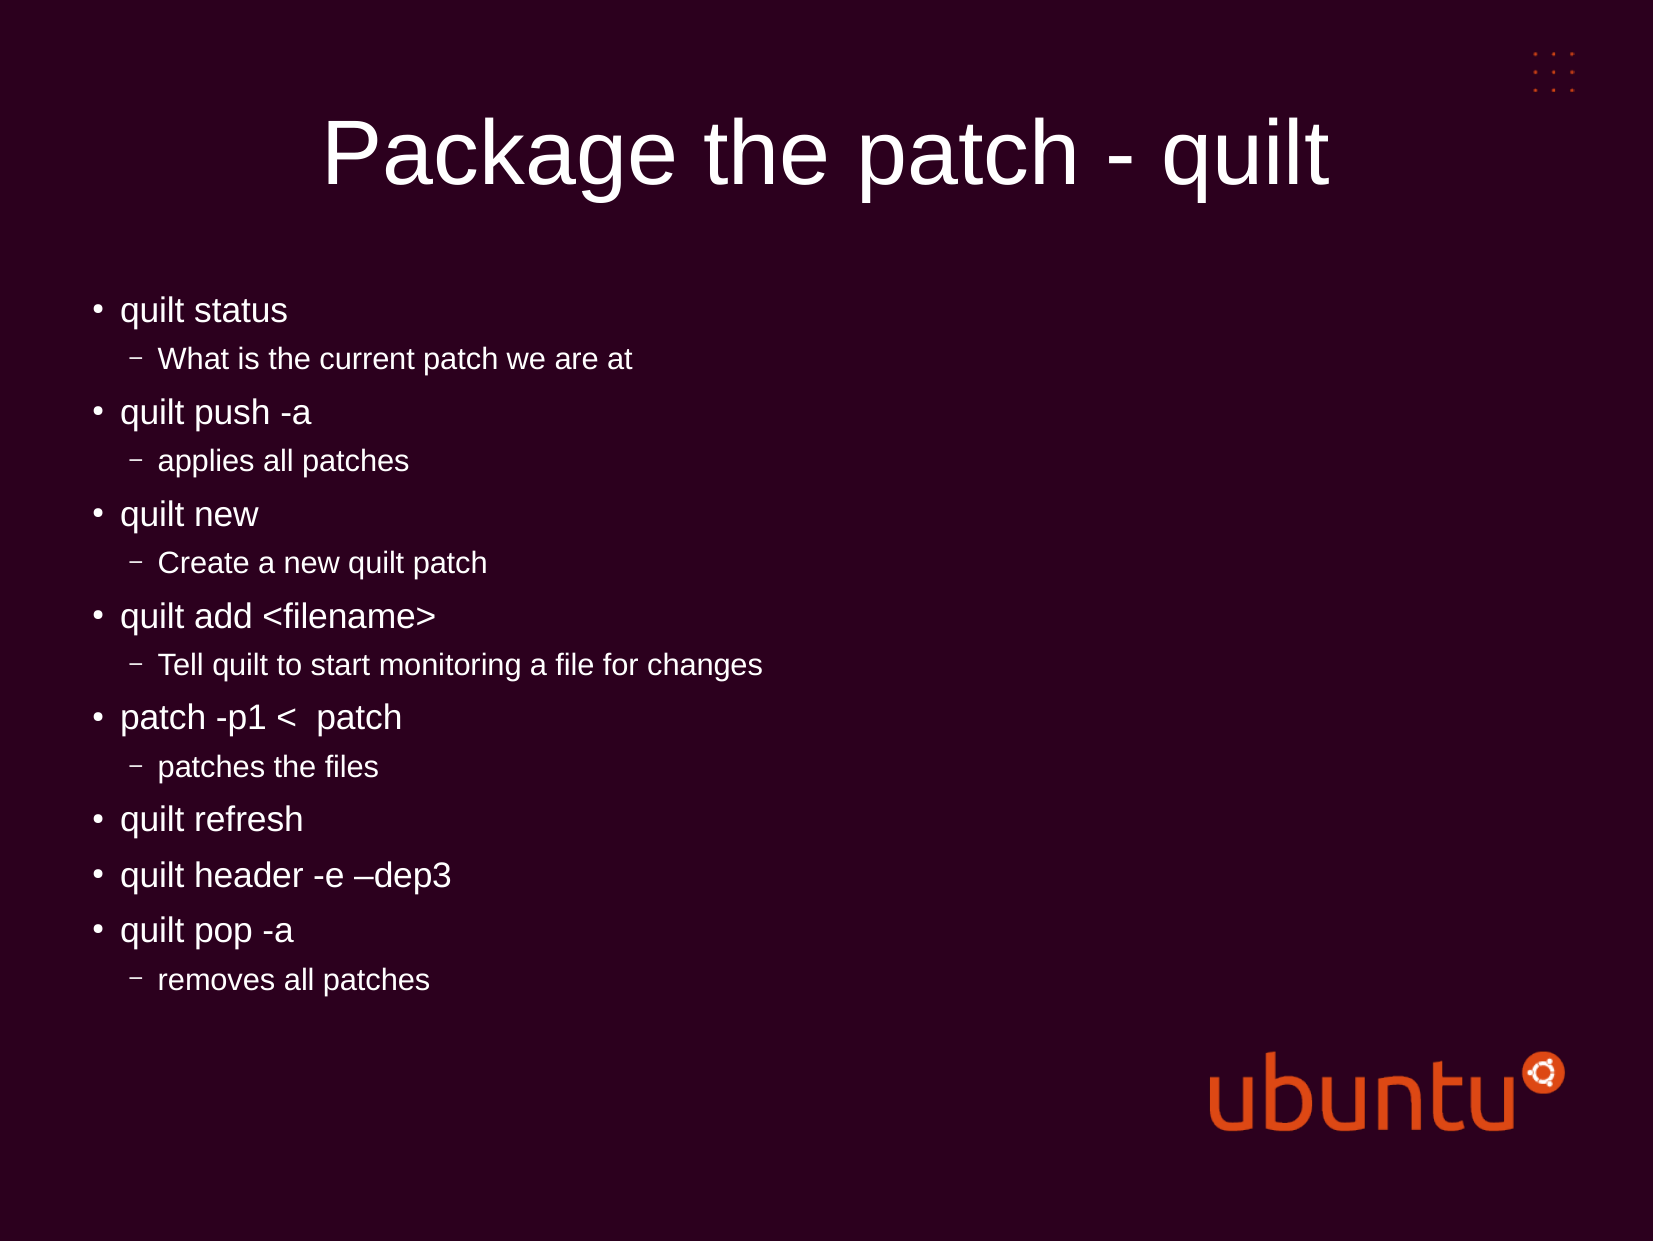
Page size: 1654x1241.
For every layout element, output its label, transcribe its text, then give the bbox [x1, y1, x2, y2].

title Package the patch - quilt [82, 49, 1571, 257]
list quilt status What is the current patch we are at quilt push -a applies all patches quilt new Create a new quilt patch quilt add <filename> Tell quilt to start monitoring a file for changes patch -p1 < patch patches the files quilt refresh quilt header -e –dep3 quilt pop -a removes all patches [82, 290, 1571, 1010]
picture [1571, 49, 1575, 94]
picture [1121, 960, 1653, 1223]
